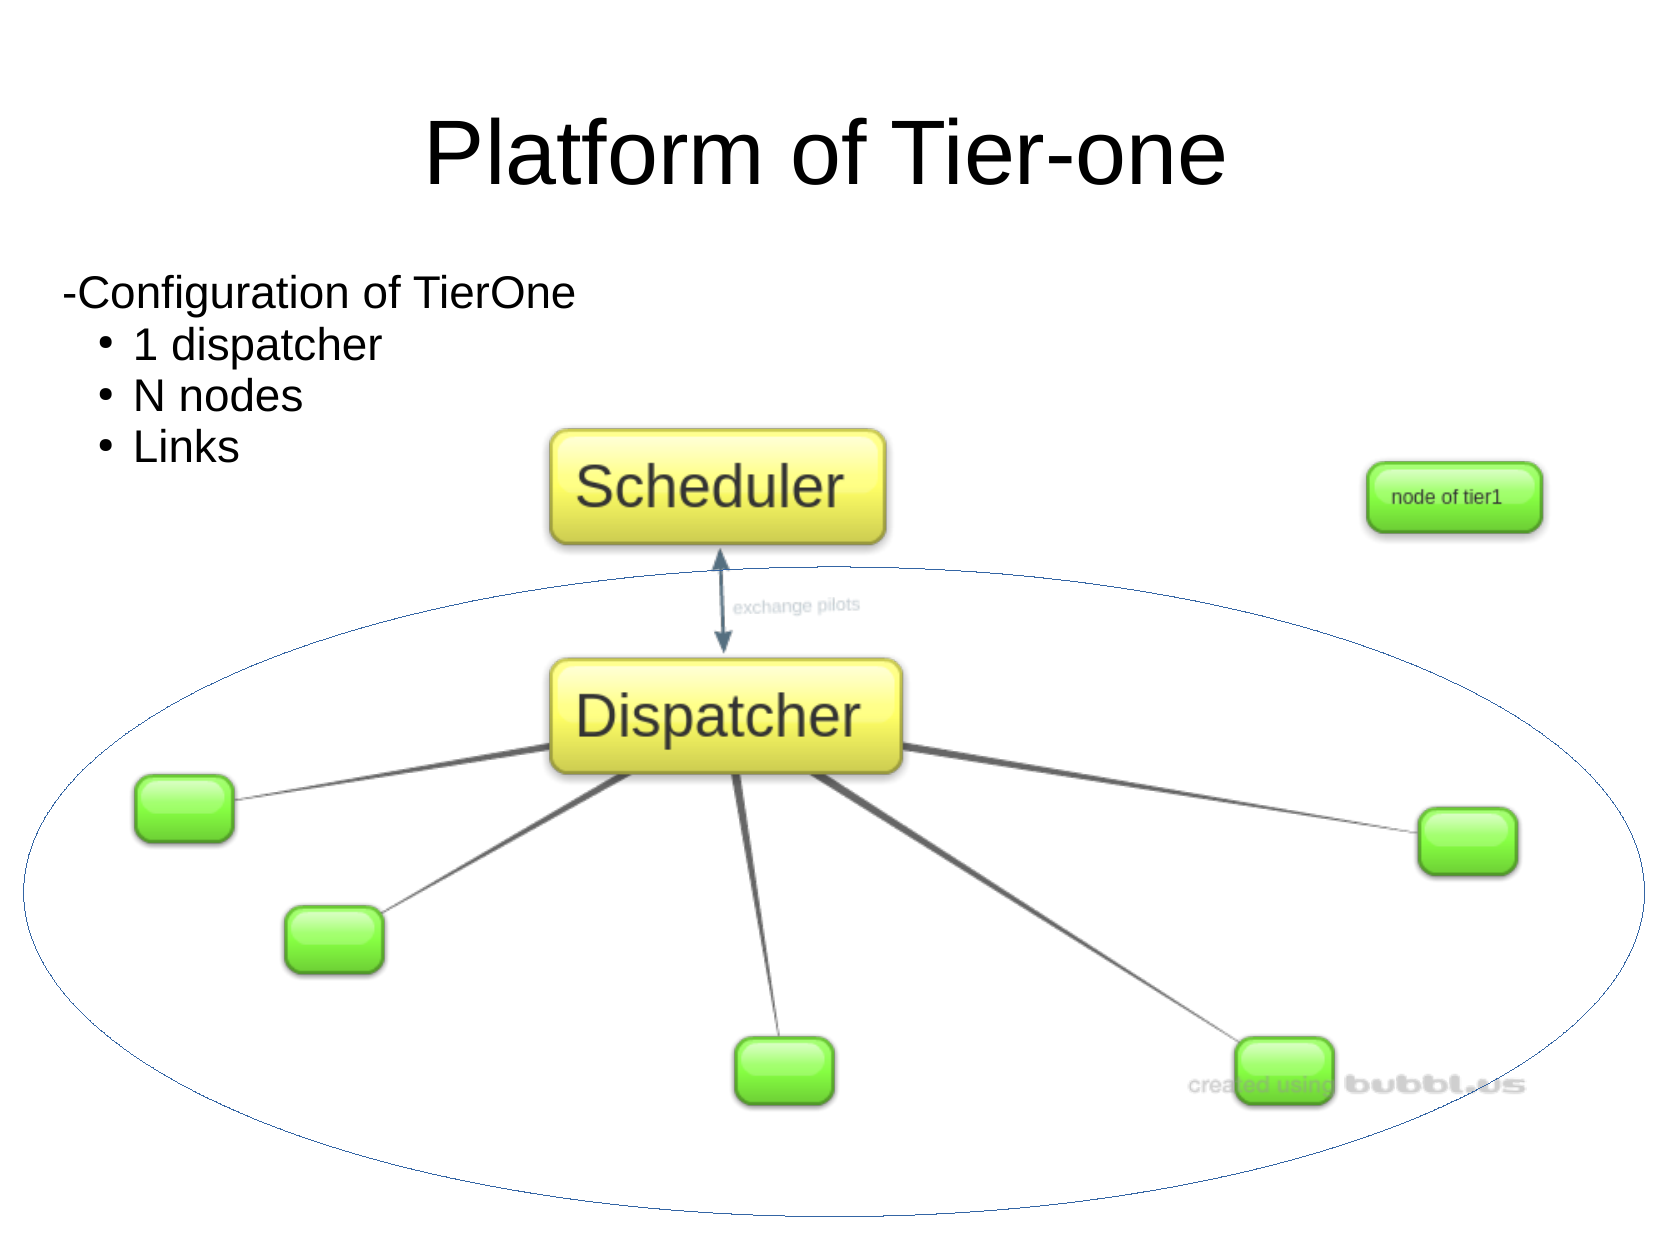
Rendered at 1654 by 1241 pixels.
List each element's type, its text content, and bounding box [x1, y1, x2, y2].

text_box -Configuration of TierOne 1 dispatcher N nodes Links [47, 259, 709, 532]
picture [118, 1045, 262, 1123]
picture [118, 401, 1560, 746]
picture [1406, 1037, 1560, 1123]
title Platform of Tier-one [82, 49, 1571, 257]
text_box [23, 566, 1645, 1217]
